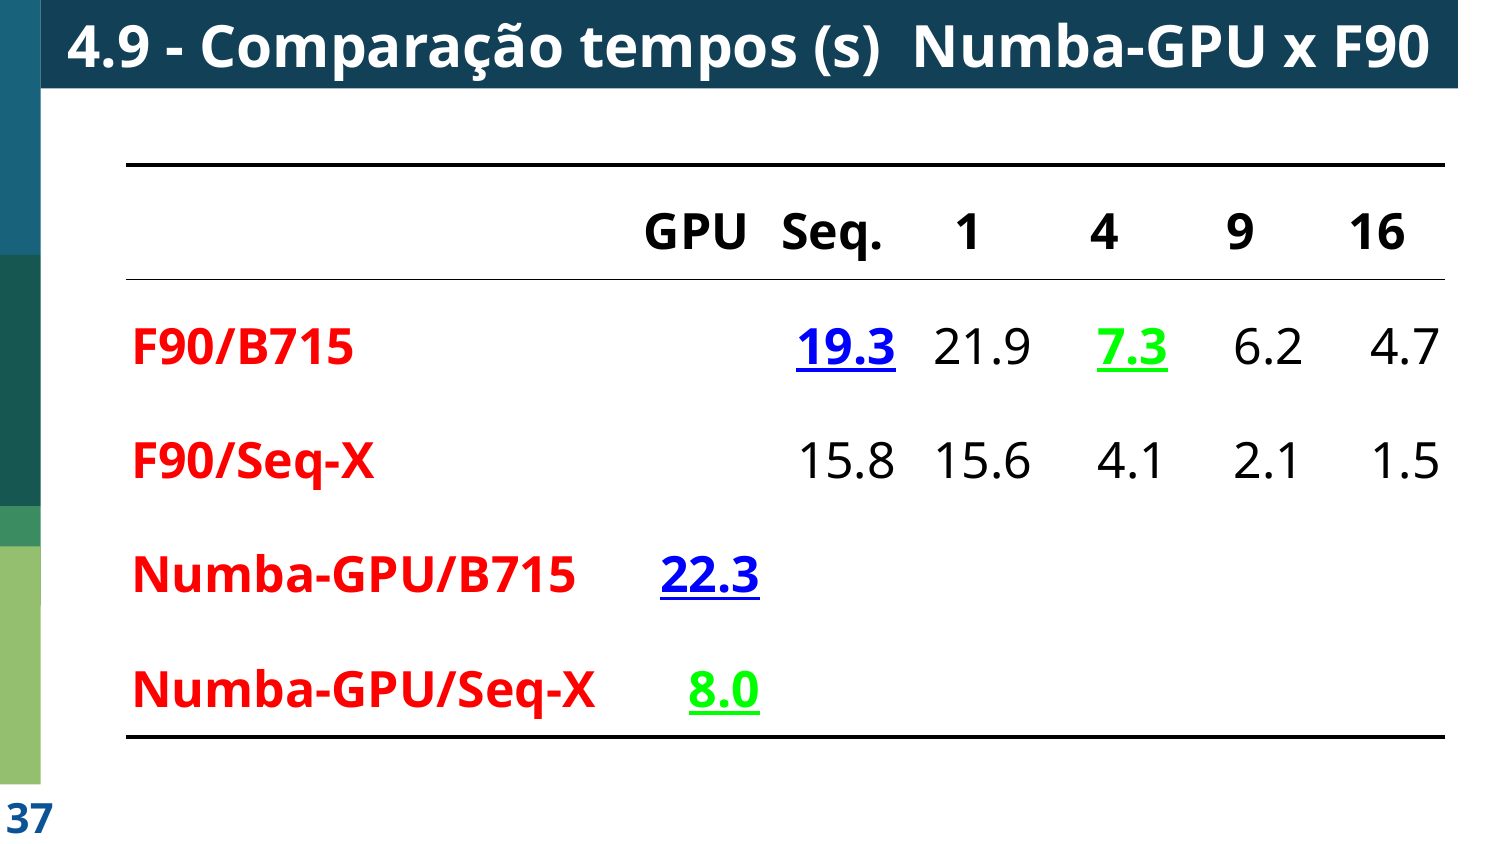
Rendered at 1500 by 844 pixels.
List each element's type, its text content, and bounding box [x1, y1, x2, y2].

table_cell [629, 280, 765, 394]
table_cell [901, 623, 1037, 735]
table_cell [901, 508, 1037, 623]
table_header Seq. [765, 167, 901, 279]
table_cell [1173, 623, 1309, 735]
table_cell 4.7 [1309, 280, 1445, 394]
table_cell 15.6 [901, 394, 1037, 508]
table_header 4 [1037, 167, 1173, 279]
table_cell 19.3 [765, 280, 901, 394]
table_cell [765, 623, 901, 735]
table_cell [629, 394, 765, 508]
table_cell [1173, 508, 1309, 623]
table_cell [1037, 623, 1173, 735]
table_cell [1309, 508, 1445, 623]
title 4.9 - Comparação tempos (s) Numba-GPU x F90 [40, 0, 1459, 89]
table_cell 22.3 [629, 508, 765, 623]
table_header 1 [901, 167, 1037, 279]
table_header 16 [1309, 167, 1445, 279]
table_cell F90/Seq-X [126, 394, 629, 508]
table_cell [1309, 623, 1445, 735]
table_cell 4.1 [1037, 394, 1173, 508]
table_cell F90/B715 [126, 280, 629, 394]
table_cell 7.3 [1037, 280, 1173, 394]
table_header 9 [1173, 167, 1309, 279]
table_header [126, 167, 629, 279]
table_cell 6.2 [1173, 280, 1309, 394]
table_cell 15.8 [765, 394, 901, 508]
table_cell 1.5 [1309, 394, 1445, 508]
table_cell Numba-GPU/B715 [126, 508, 629, 623]
table_cell 21.9 [901, 280, 1037, 394]
table_cell [765, 508, 901, 623]
table_cell Numba-GPU/Seq-X [126, 623, 629, 735]
slide_number <number> [0, 785, 59, 844]
table_header GPU [629, 167, 765, 279]
table_cell [1037, 508, 1173, 623]
table_cell 8.0 [629, 623, 765, 735]
table_cell 2.1 [1173, 394, 1309, 508]
